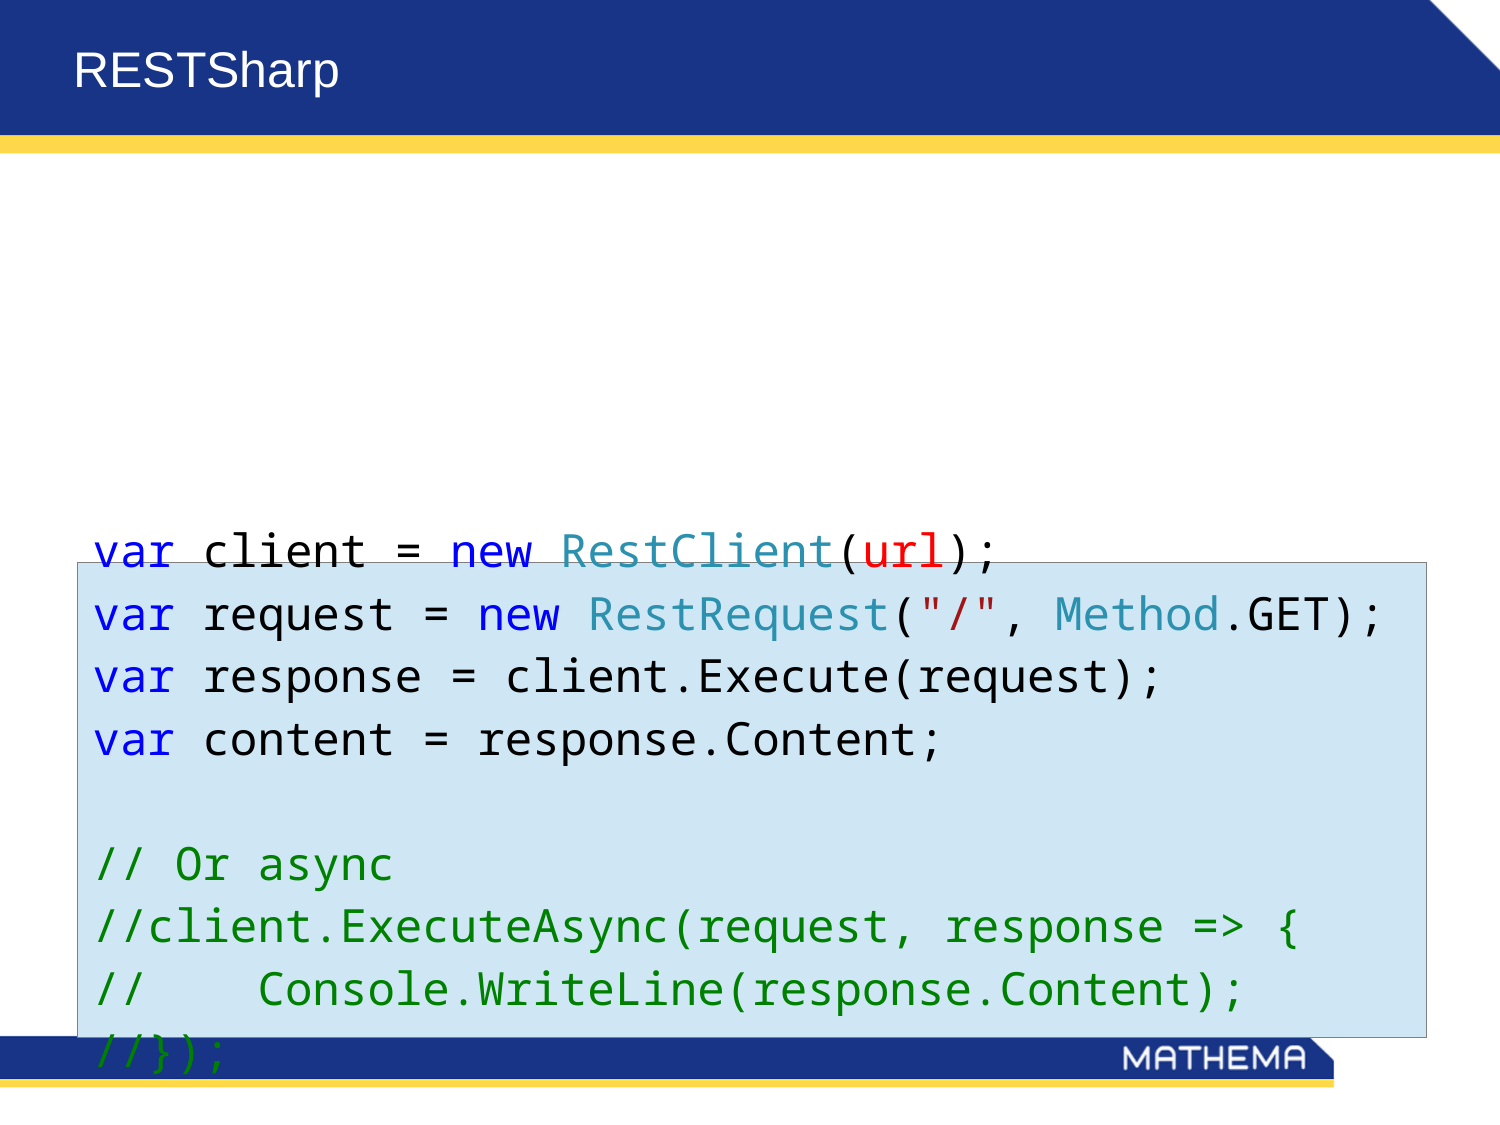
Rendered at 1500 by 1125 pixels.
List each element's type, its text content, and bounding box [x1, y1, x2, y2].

title RESTSharp [73, 40, 1276, 100]
text_box var client = new RestClient(url); var request = new RestRequest("/", Method.GET); var response = client.Execute(request); var content = response.Content; // Or async //client.ExecuteAsync(request, response => { // Console.WriteLine(response.Content); //}); [77, 562, 1427, 1038]
picture [0, 0, 1500, 1125]
